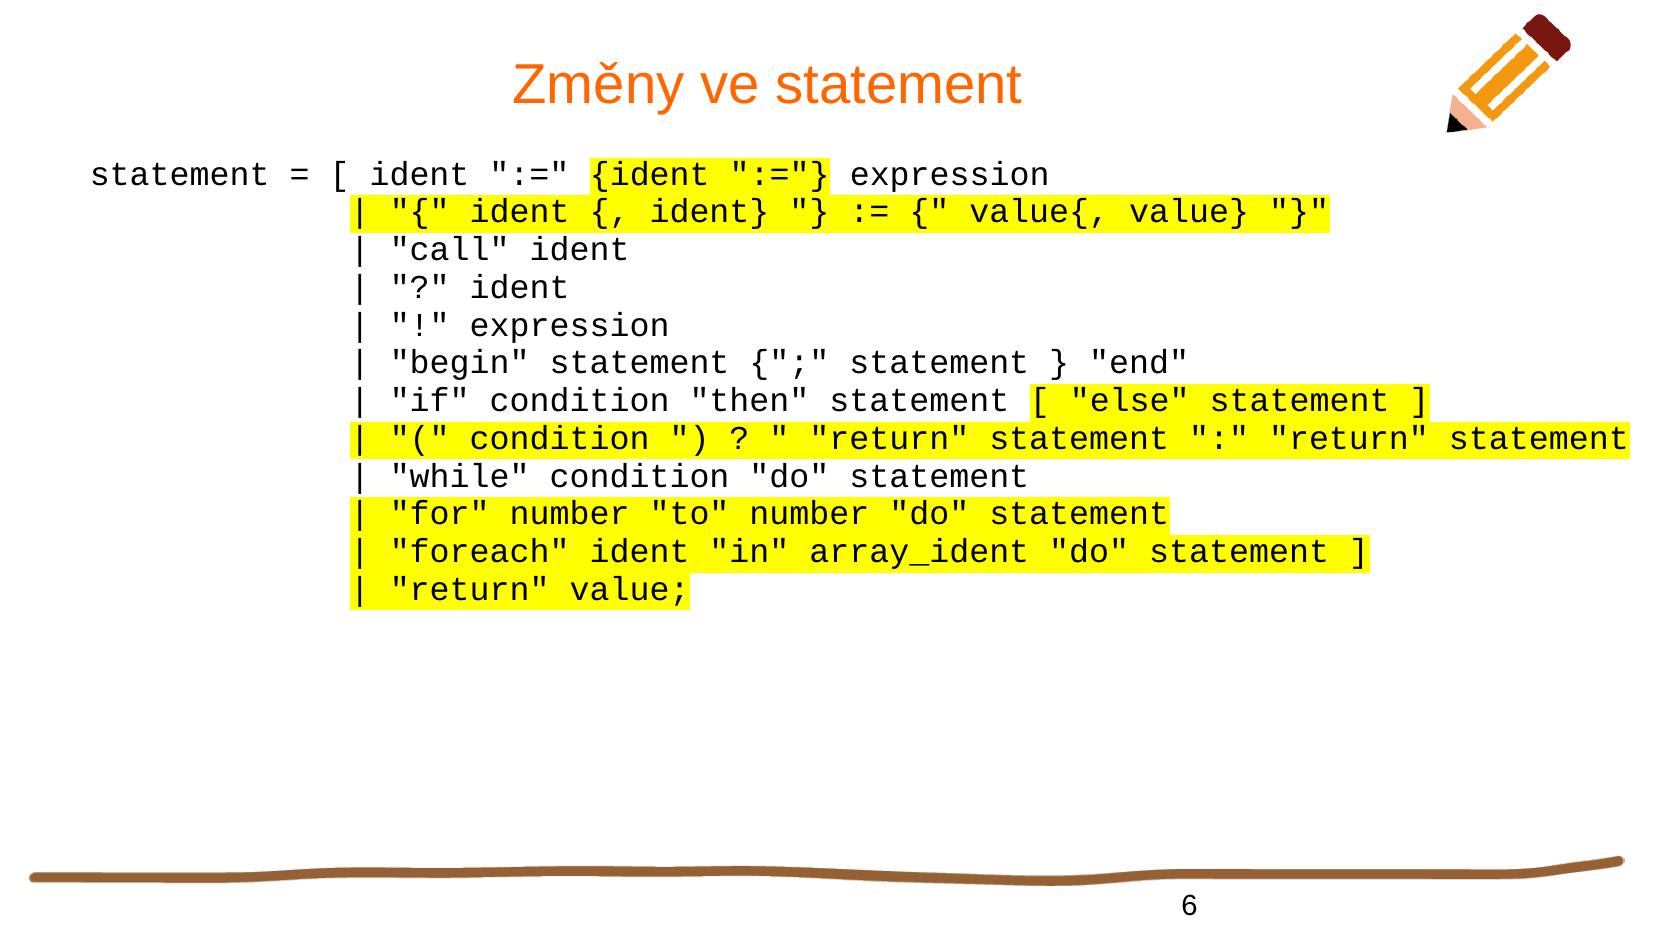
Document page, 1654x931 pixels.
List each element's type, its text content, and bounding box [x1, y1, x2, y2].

title Změny ve statement [88, 29, 1447, 133]
picture [1446, 14, 1571, 133]
text_box statement = [ ident ":=" {ident ":="} expression | "{" ident {, ident} "} := {" value{, value} "}" | "call" ident | "?" ident | "!" expression | "begin" statement {";" statement } "end" | "if" condition "then" statement [ "else" statement ] | "(" condition ") ? " "return" statement ":" "return" statement | "while" condition "do" statement | "for" number "to" number "do" statement | "foreach" ident "in" array_ident "do" statement ] | "return" value; [75, 150, 1651, 804]
picture [29, 856, 1625, 886]
text_box <number> [1181, 885, 1565, 931]
